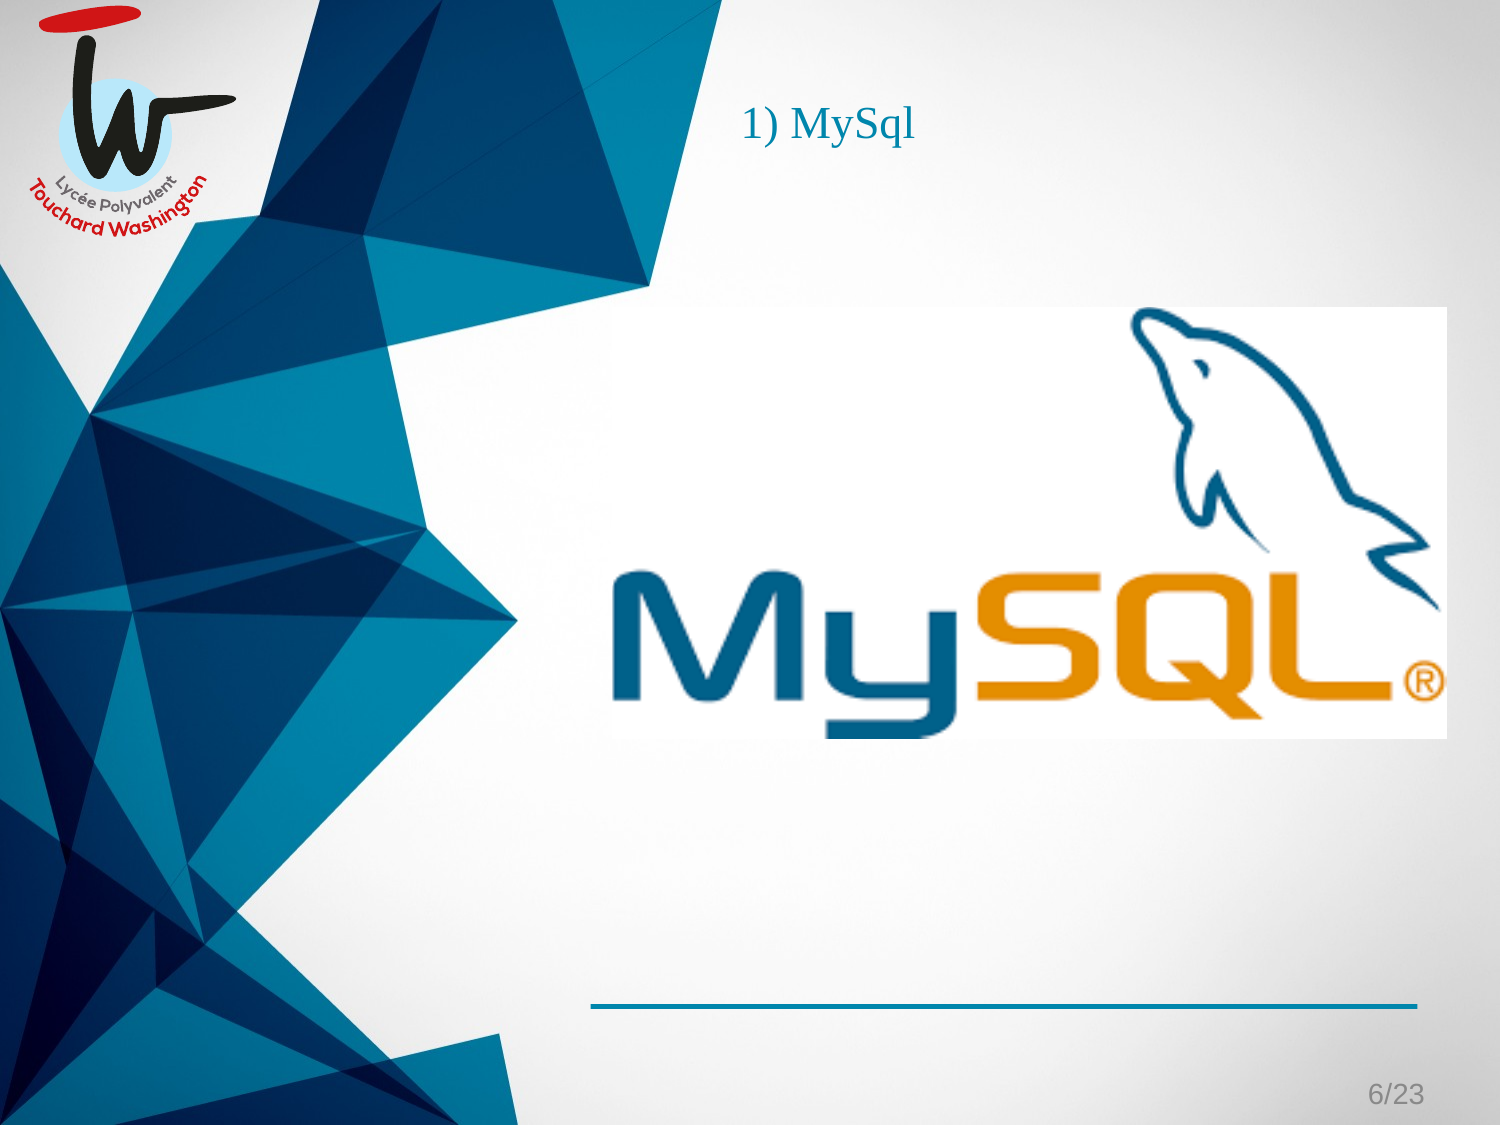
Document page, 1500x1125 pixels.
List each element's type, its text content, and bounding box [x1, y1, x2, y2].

picture [0, 0, 1500, 1125]
title 1) MySql [88, 29, 916, 218]
picture [95, 218, 646, 412]
